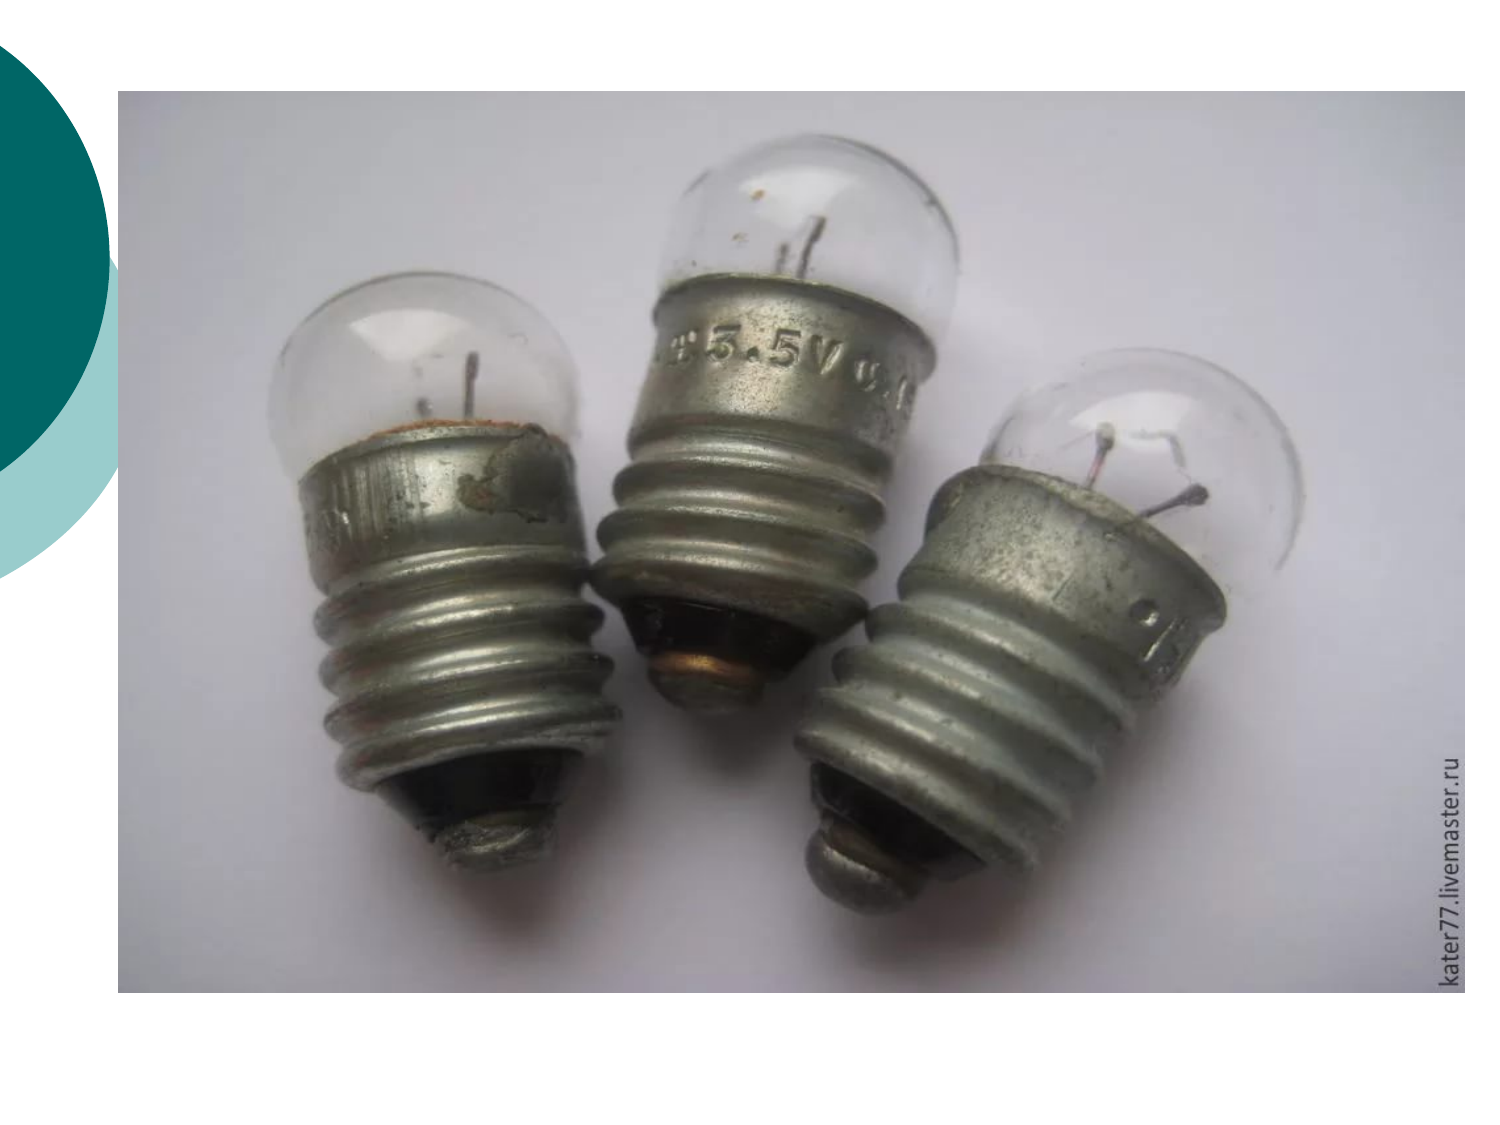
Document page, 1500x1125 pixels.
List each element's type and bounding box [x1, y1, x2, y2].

picture [118, 91, 1465, 993]
